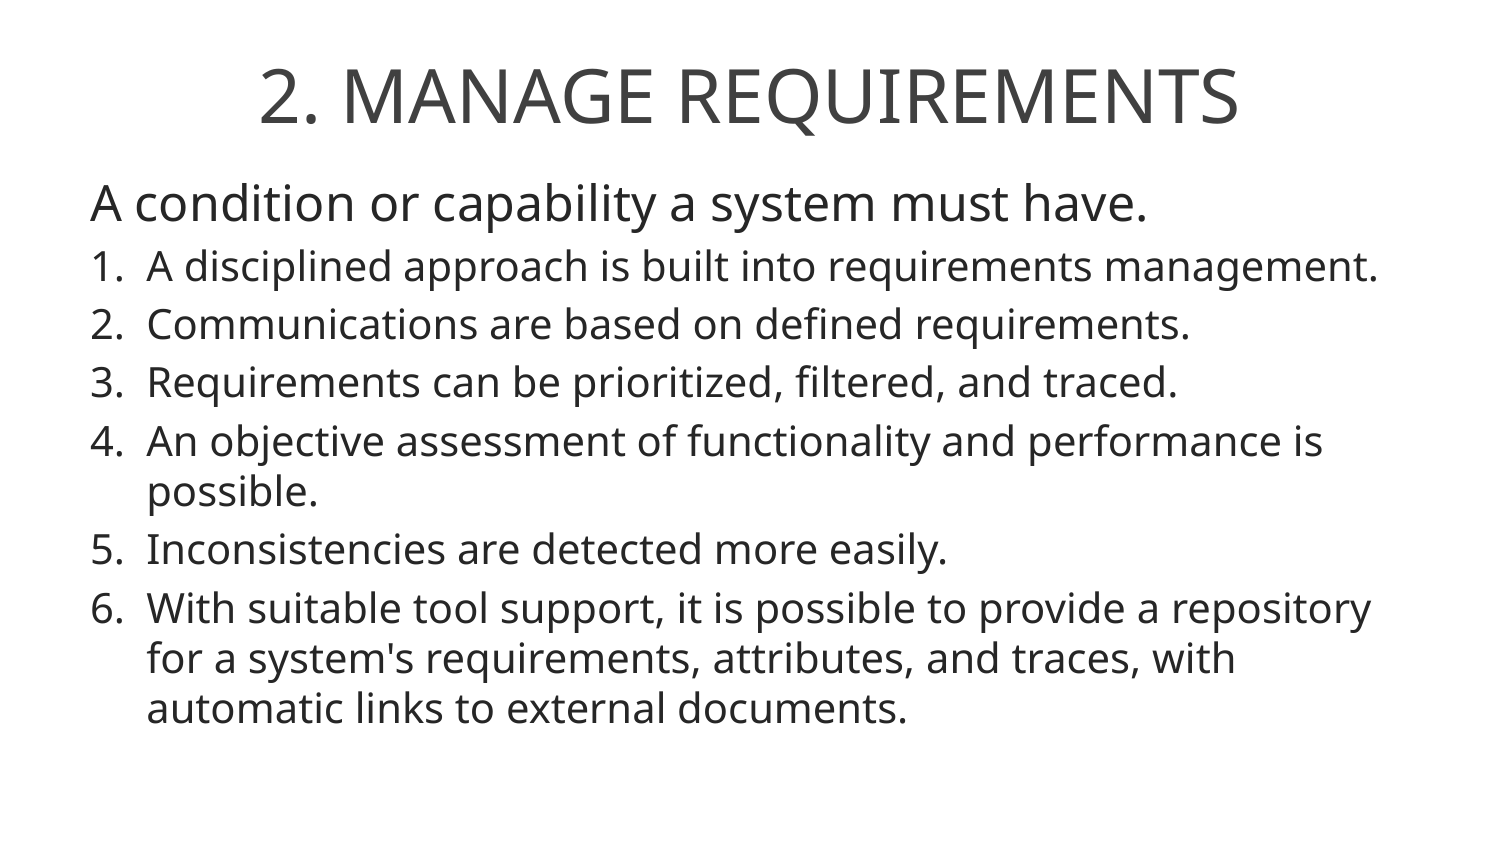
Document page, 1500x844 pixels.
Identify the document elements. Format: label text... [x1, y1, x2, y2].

title 2. Manage requirements [75, 23, 1425, 163]
list A condition or capability a system must have. A disciplined approach is built into requirements management. Communications are based on defined requirements. Requirements can be prioritized, filtered, and traced. An objective assessment of functionality and performance is possible. Inconsistencies are detected more easily. With suitable tool support, it is possible to provide a repository for a system's requirements, attributes, and traces, with automatic links to external documents. [75, 163, 1425, 804]
